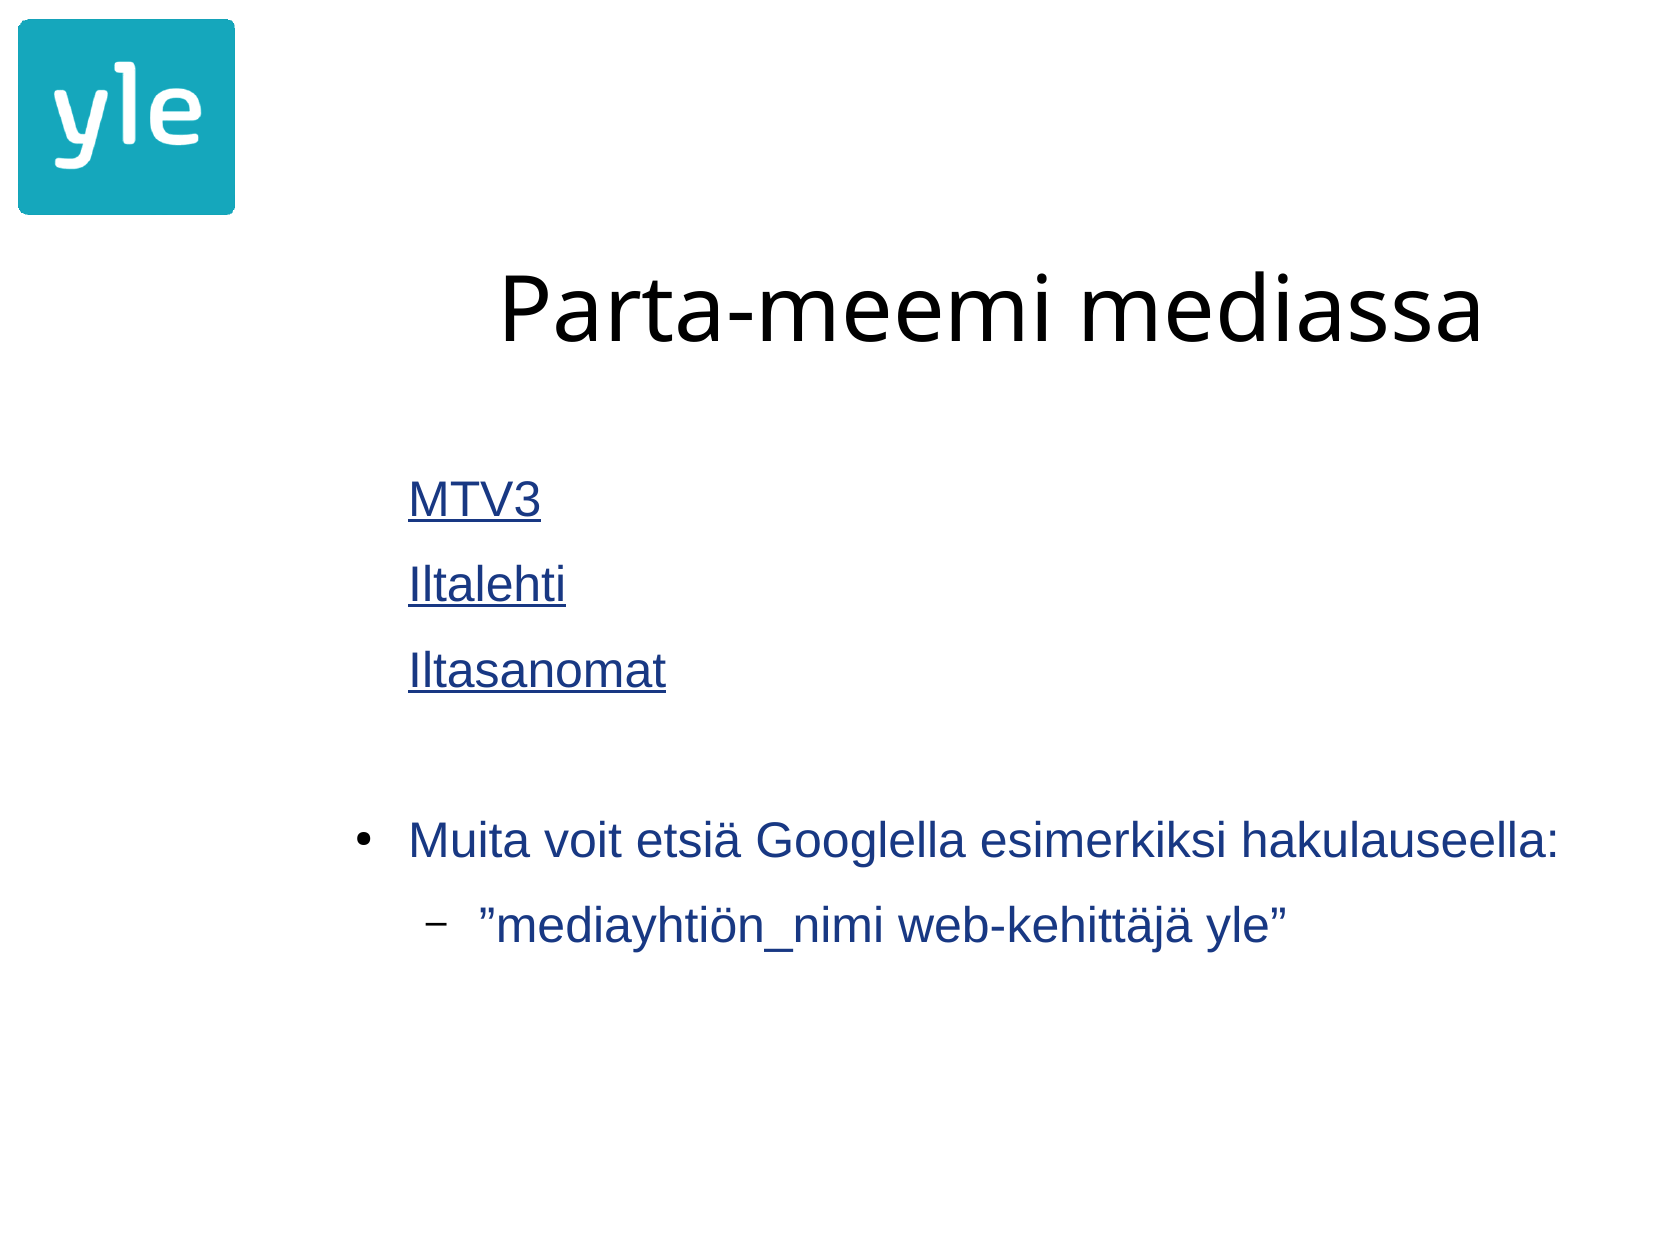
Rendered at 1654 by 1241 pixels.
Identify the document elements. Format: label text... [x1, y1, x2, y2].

title Parta-meemi mediassa [330, 254, 1654, 357]
picture [18, 19, 235, 215]
list MTV3 Iltalehti Iltasanomat Muita voit etsiä Googlella esimerkiksi hakulauseella: ”mediayhtiön_nimi web-kehittäjä yle” [337, 385, 1633, 1117]
